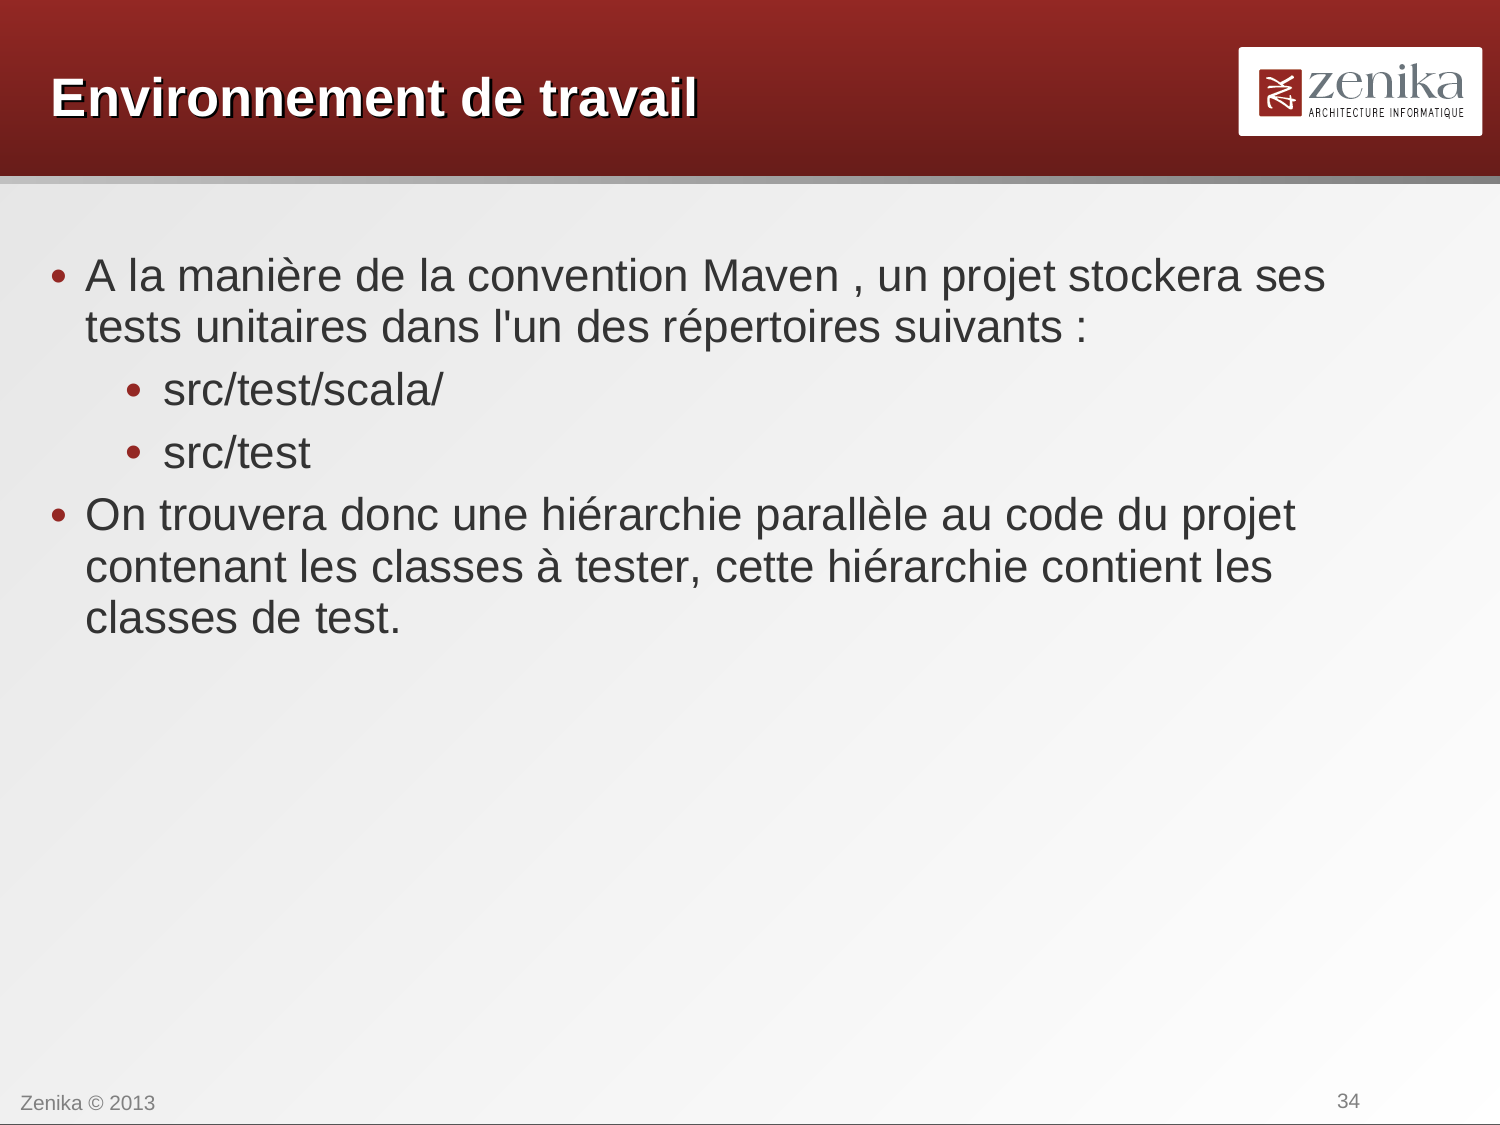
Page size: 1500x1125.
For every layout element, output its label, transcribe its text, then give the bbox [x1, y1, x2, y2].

list A la manière de la convention Maven , un projet stockera ses tests unitaires dans l'un des répertoires suivants : src/test/scala/ src/test On trouvera donc une hiérarchie parallèle au code du projet contenant les classes à tester, cette hiérarchie contient les classes de test. [50, 249, 1435, 1079]
picture [1257, 58, 1464, 125]
title Environnement de travail [50, 15, 1206, 180]
